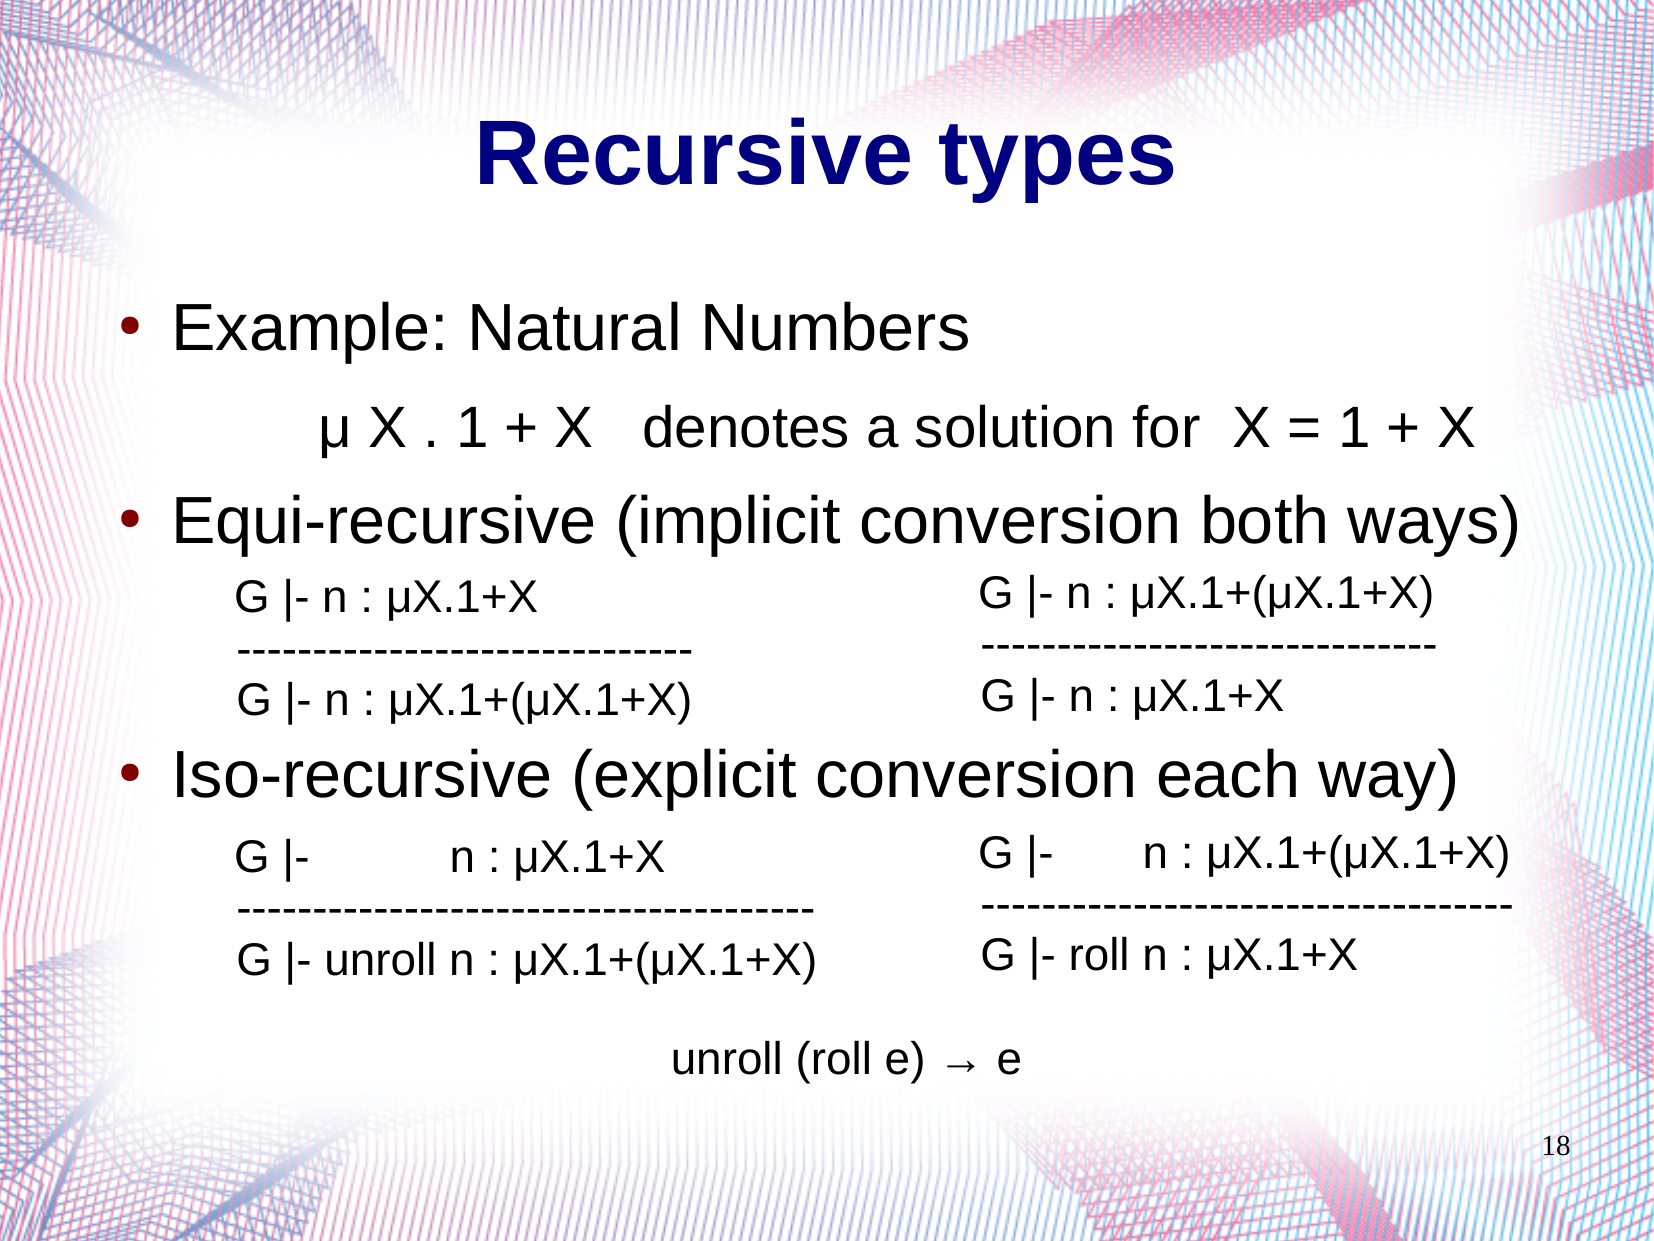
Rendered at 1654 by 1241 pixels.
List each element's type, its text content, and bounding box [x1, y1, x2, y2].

list Example: Natural Numbers μ X . 1 + X denotes a solution for X = 1 + X Equi-recursive (implicit conversion both ways) Iso-recursive (explicit conversion each way) [82, 290, 1571, 1109]
title Recursive types [82, 49, 1571, 257]
list G |- n : μX.1+X -------------------------------------- G |- unroll n : μX.1+(μX.1+X) [165, 831, 886, 1004]
list G |- n : μX.1+(μX.1+X) ------------------------------ G |- n : μX.1+X [909, 566, 1477, 740]
picture [0, 0, 1654, 1241]
list G |- n : μX.1+X ------------------------------ G |- n : μX.1+(μX.1+X) [165, 571, 733, 745]
list unroll (roll e) → e [653, 1032, 1032, 1092]
list G |- n : μX.1+(μX.1+X) ----------------------------------- G |- roll n : μX.1+X [909, 826, 1630, 1000]
